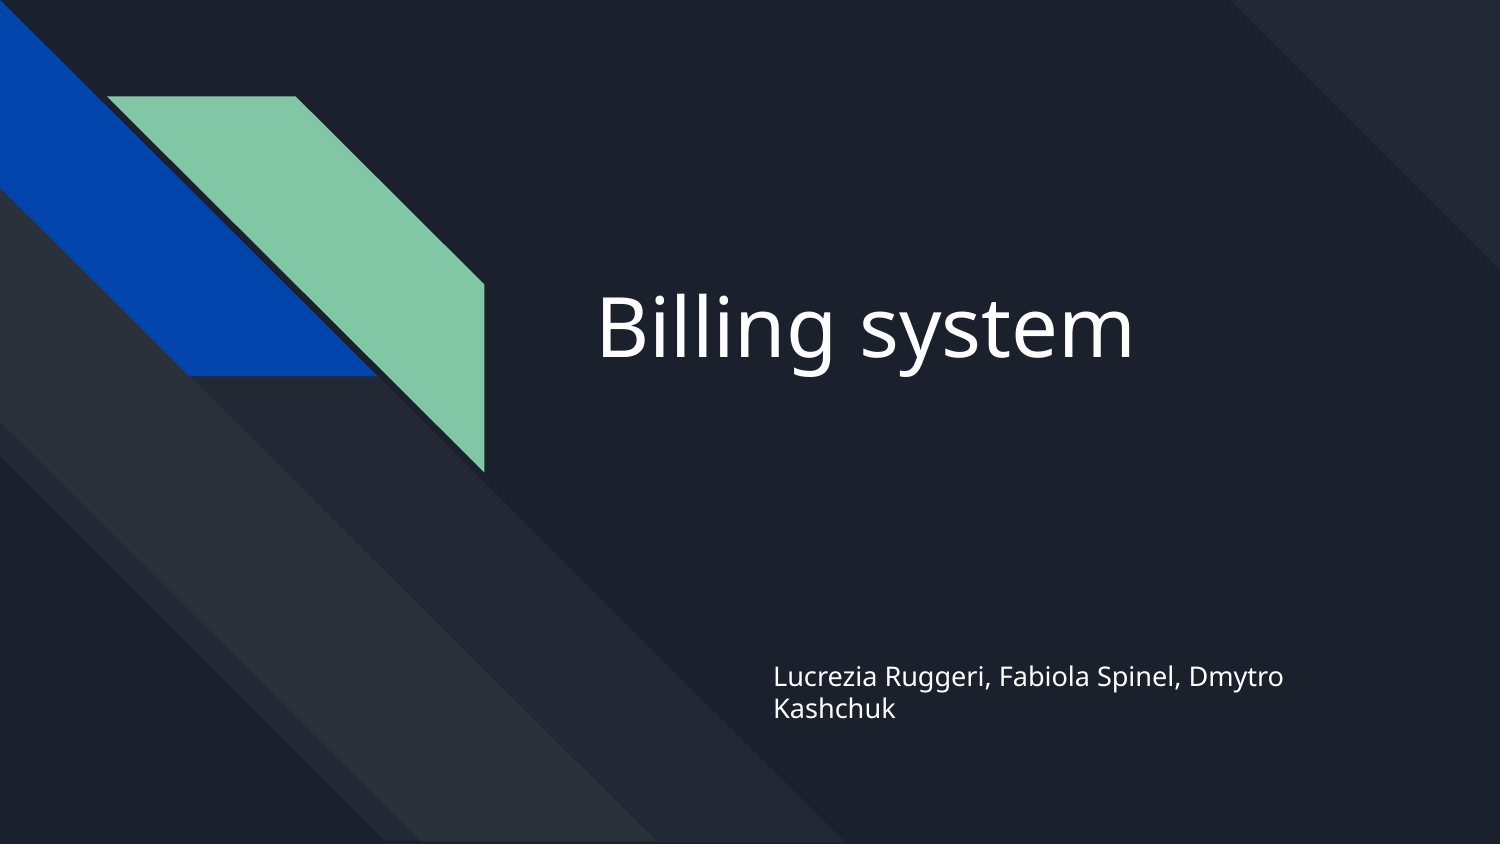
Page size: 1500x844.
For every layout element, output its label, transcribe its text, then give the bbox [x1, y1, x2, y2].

title Billing system [580, 258, 1404, 518]
subtitle Lucrezia Ruggeri, Fabiola Spinel, Dmytro Kashchuk [758, 643, 1404, 727]
